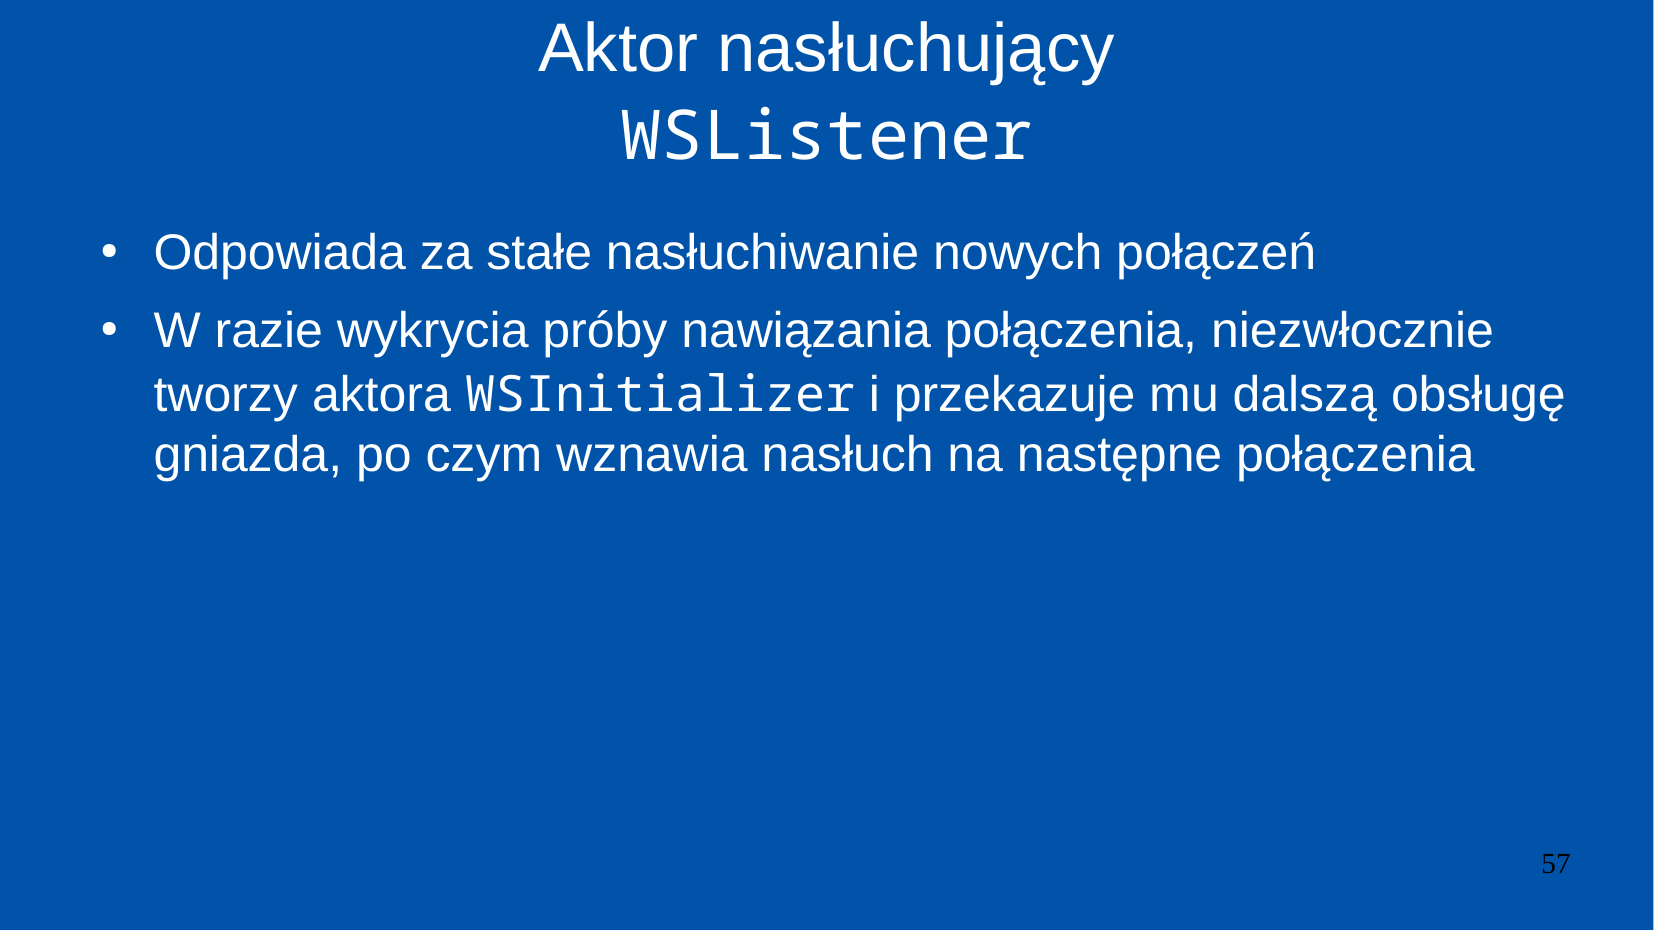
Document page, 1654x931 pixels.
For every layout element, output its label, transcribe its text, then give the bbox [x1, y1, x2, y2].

list Odpowiada za stałe nasłuchiwanie nowych połączeń W razie wykrycia próby nawiązania połączenia, niezwłocznie tworzy aktora WSInitializer i przekazuje mu dalszą obsługę gniazda, po czym wznawia nasłuch na następne połączenia [82, 224, 1571, 848]
title Aktor nasłuchujący WSListener [389, 21, 1264, 168]
